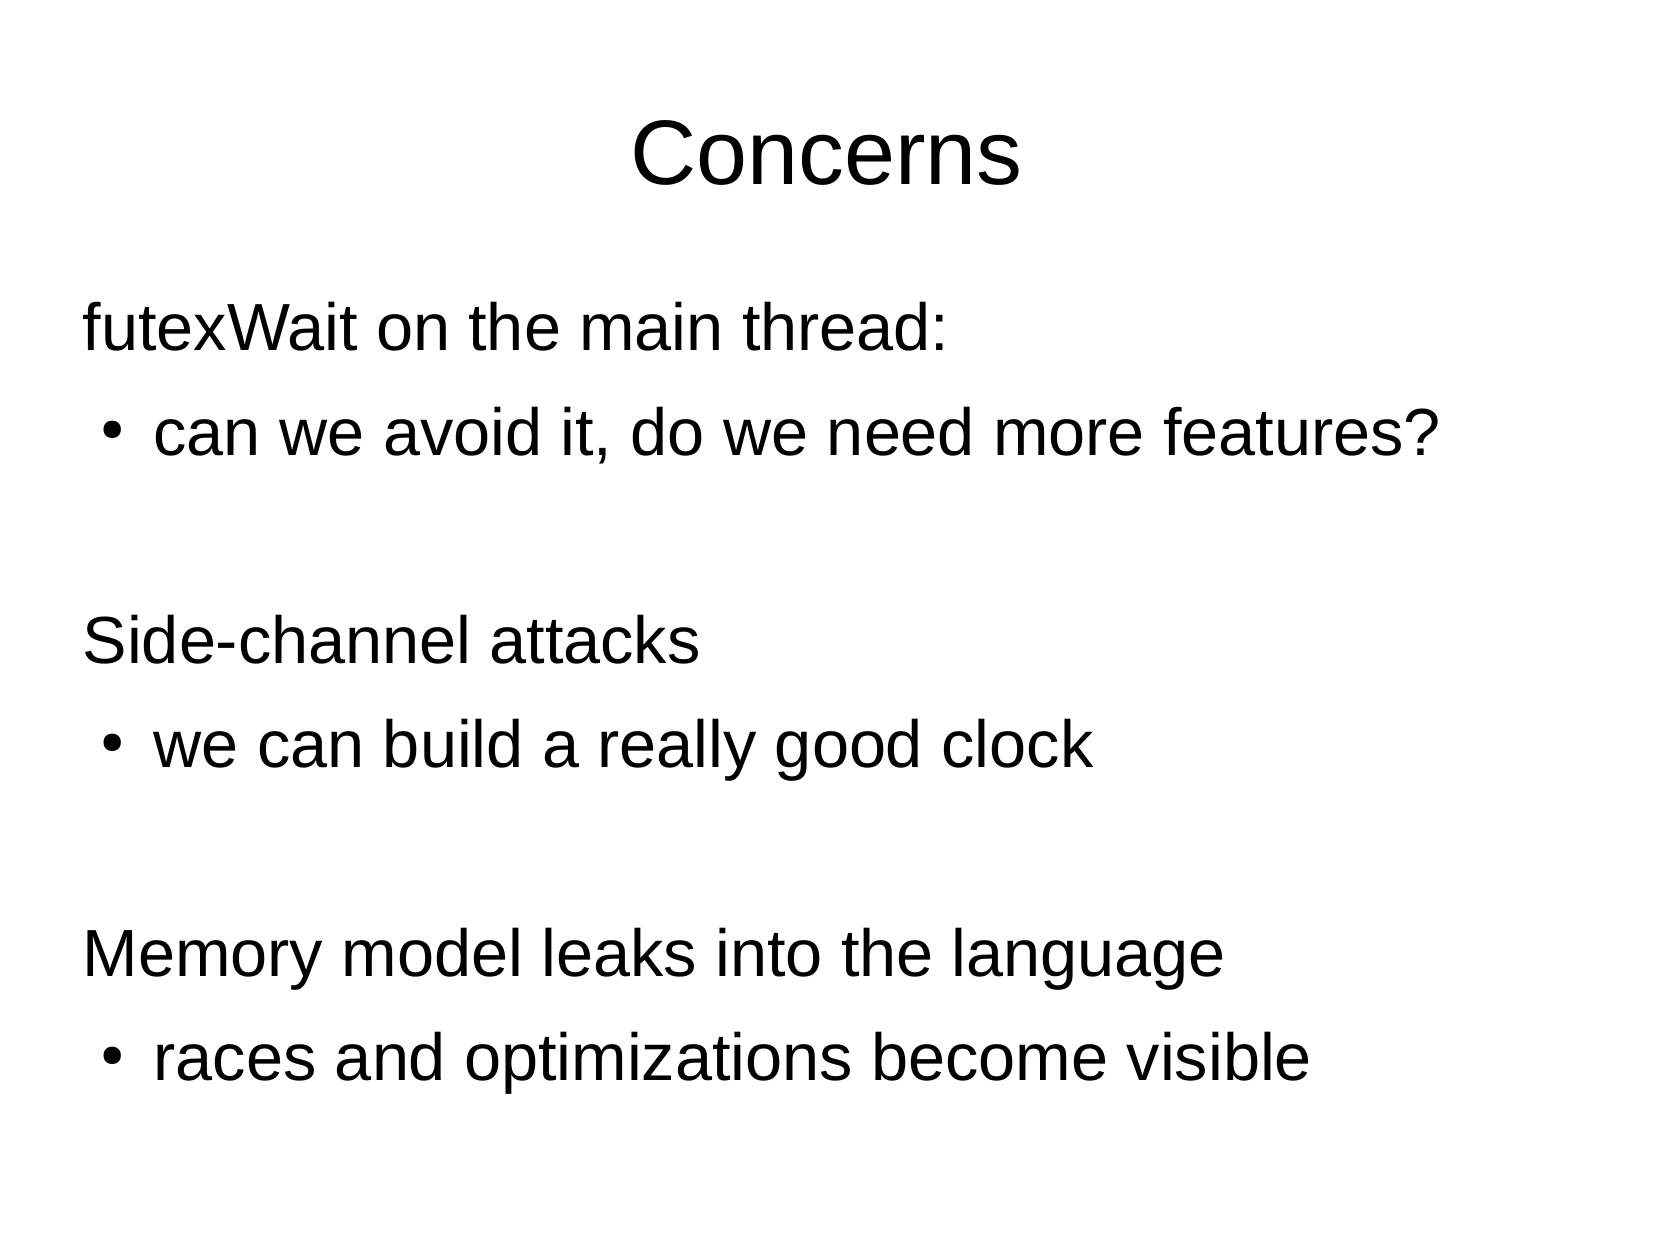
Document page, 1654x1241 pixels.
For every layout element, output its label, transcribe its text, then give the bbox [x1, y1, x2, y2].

list futexWait on the main thread: can we avoid it, do we need more features? Side-channel attacks we can build a really good clock Memory model leaks into the language races and optimizations become visible [82, 290, 1571, 1093]
title Concerns [82, 49, 1571, 257]
